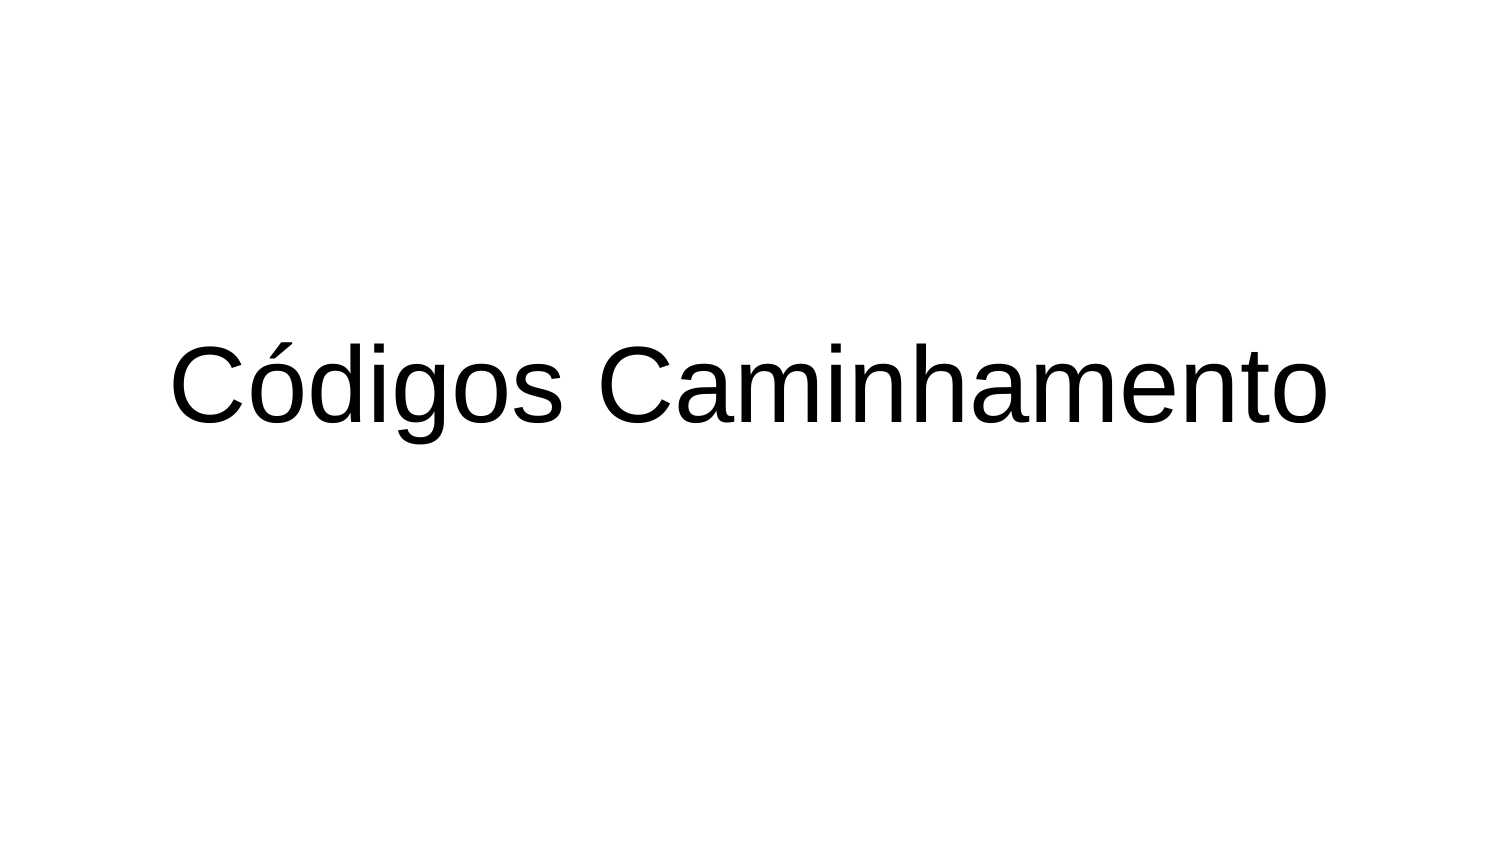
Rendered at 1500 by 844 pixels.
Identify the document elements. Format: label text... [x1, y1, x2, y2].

title Códigos Caminhamento [51, 122, 1449, 459]
